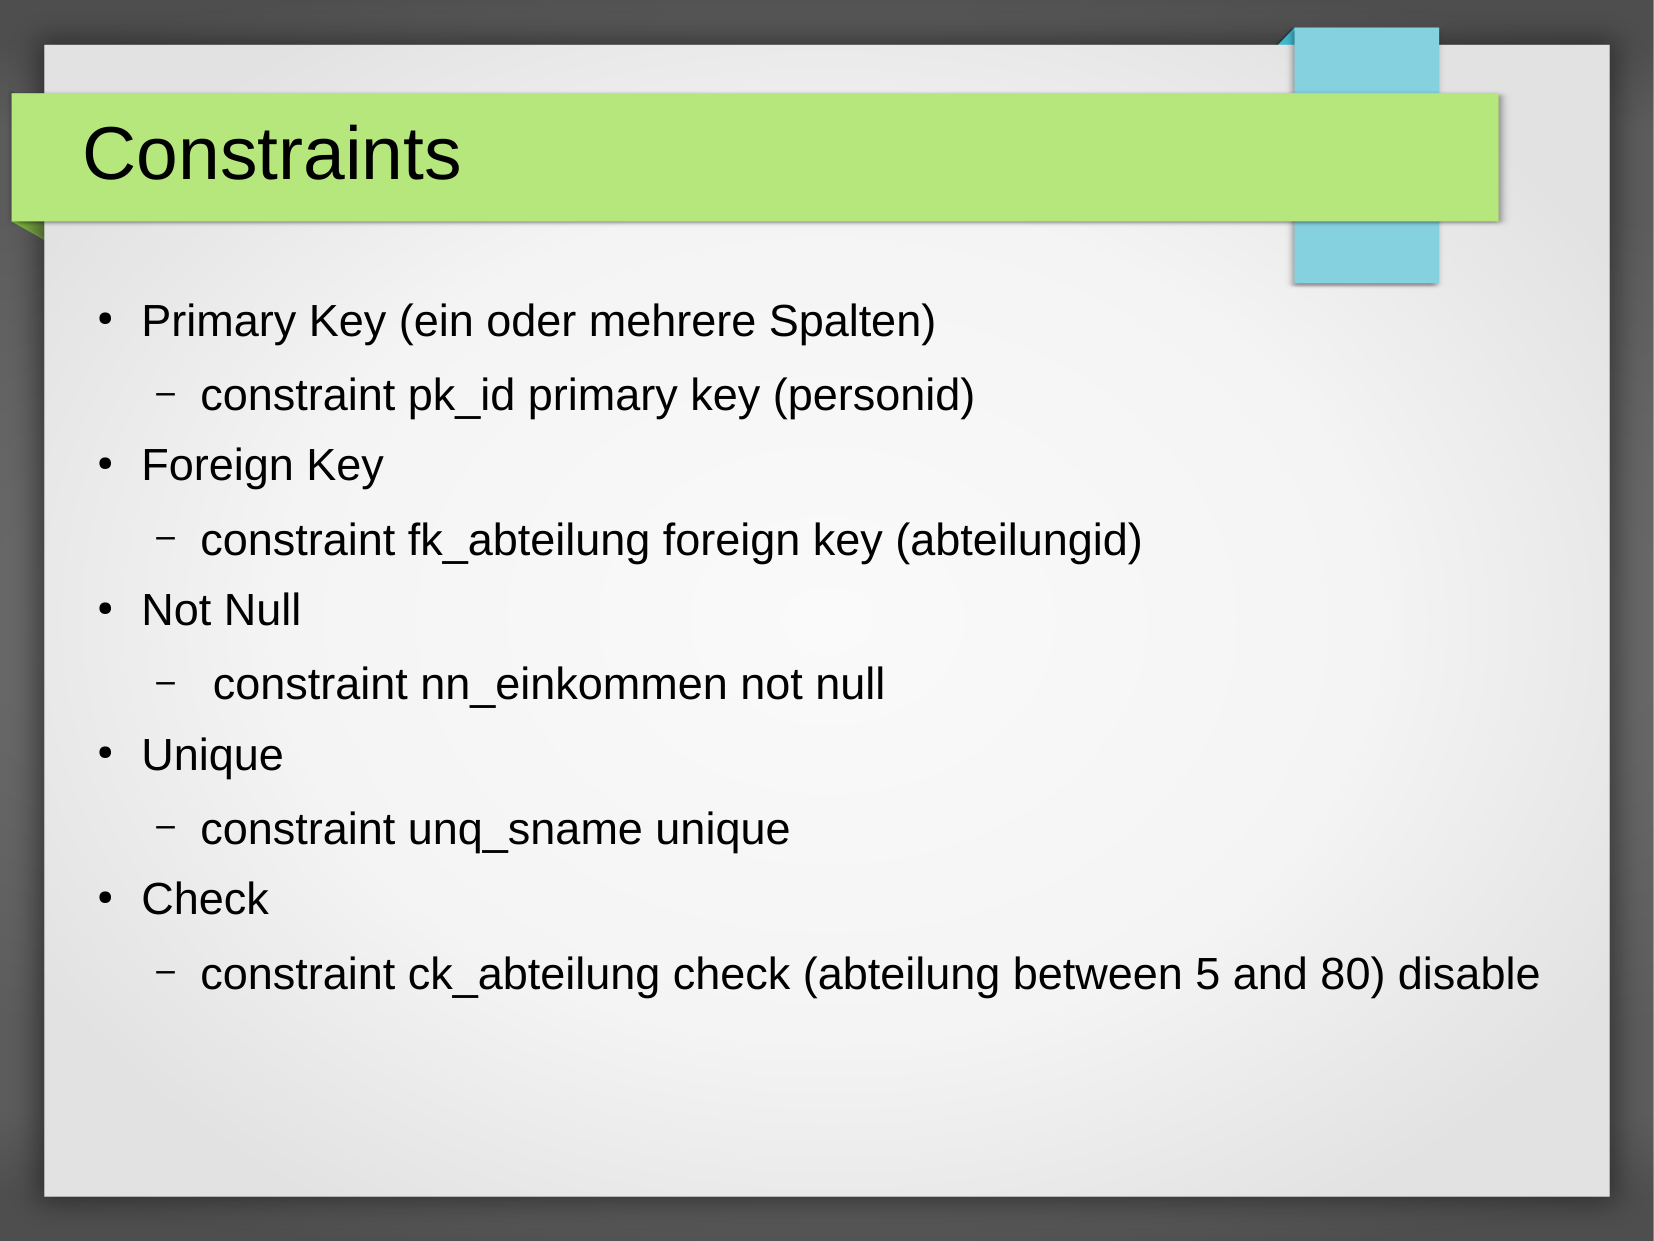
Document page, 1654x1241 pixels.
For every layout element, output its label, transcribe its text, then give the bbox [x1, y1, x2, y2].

picture [0, 0, 1654, 1241]
list Primary Key (ein oder mehrere Spalten) constraint pk_id primary key (personid) Foreign Key constraint fk_abteilung foreign key (abteilungid) Not Null constraint nn_einkommen not null Unique constraint unq_sname unique Check constraint ck_abteilung check (abteilung between 5 and 80) disable [82, 295, 1571, 1015]
title Constraints [82, 94, 1264, 213]
